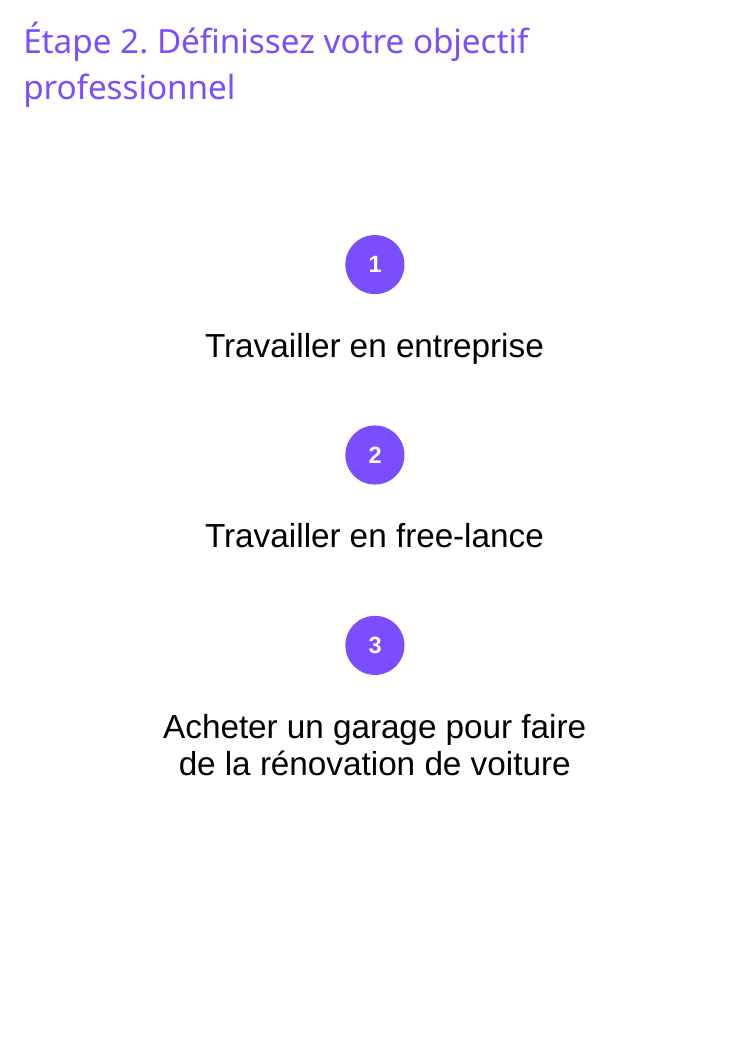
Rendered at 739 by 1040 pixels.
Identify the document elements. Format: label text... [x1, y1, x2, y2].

title Étape 2. Définissez votre objectif professionnel [23, 18, 727, 130]
text_box Travailler en entreprise [176, 320, 574, 410]
text_box Travailler en free-lance [176, 510, 574, 600]
text_box Acheter un garage pour faire de la rénovation de voiture [142, 700, 608, 864]
text_box 3 [345, 615, 405, 675]
text_box 2 [345, 425, 405, 485]
text_box 1 [345, 235, 405, 295]
